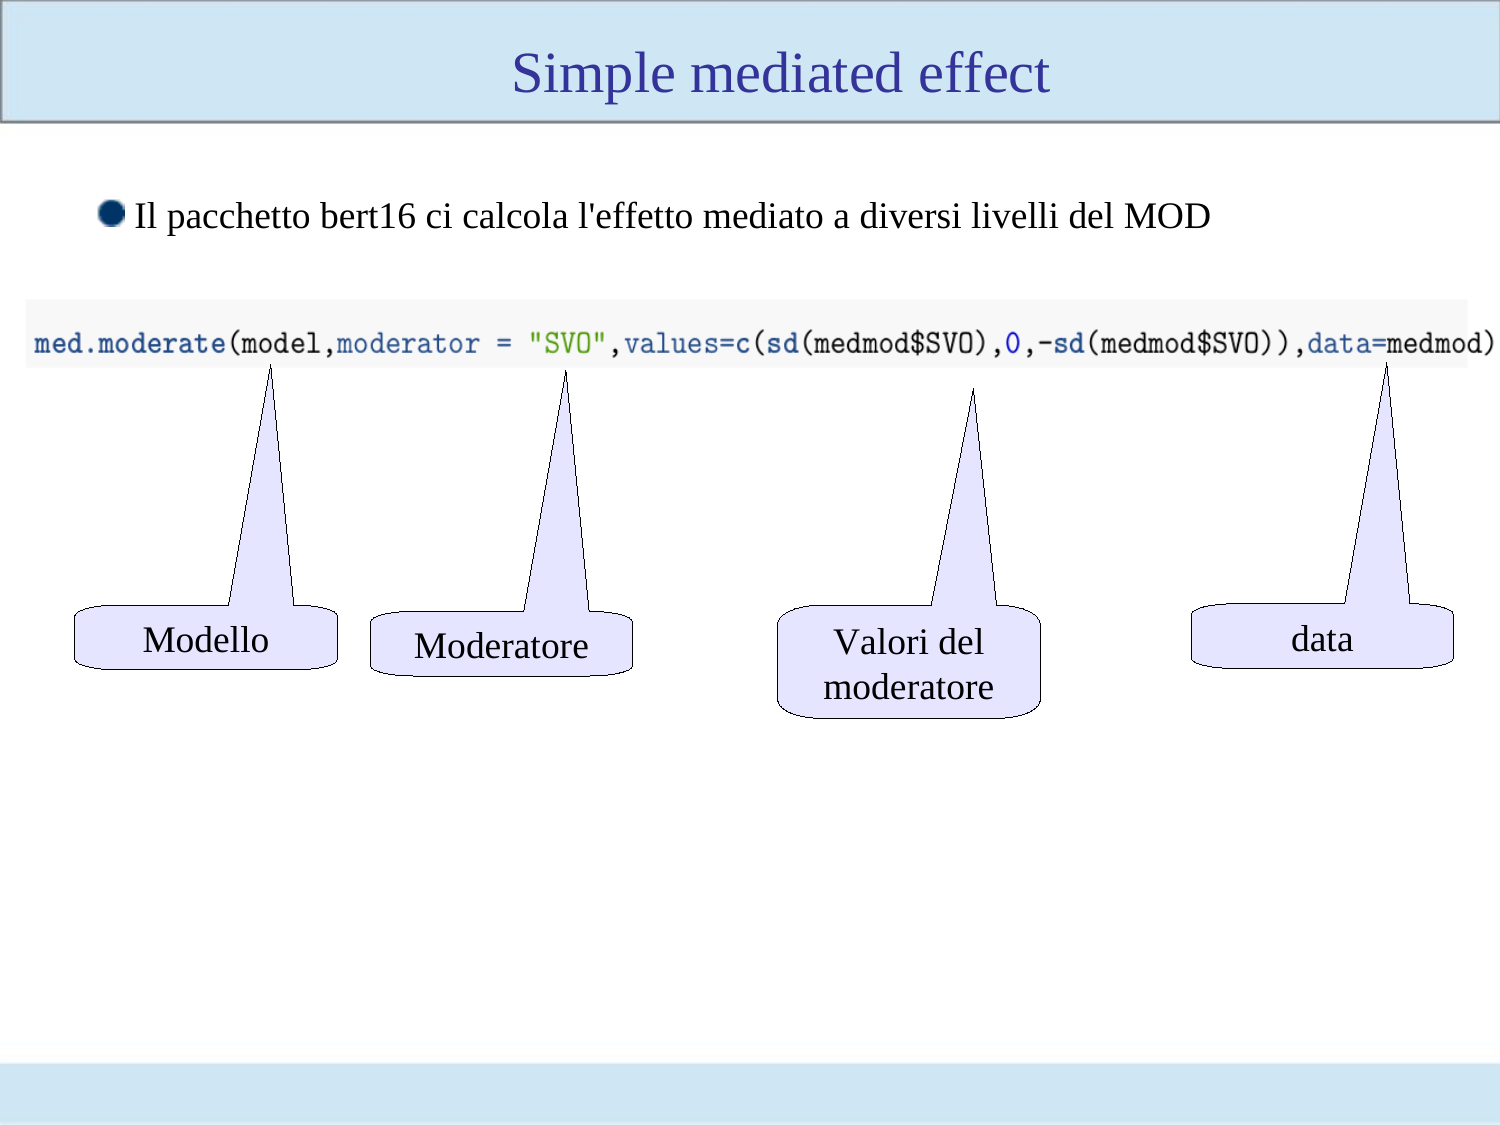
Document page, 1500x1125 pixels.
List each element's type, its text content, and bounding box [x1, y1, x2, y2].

title Simple mediated effect [249, 21, 1313, 117]
text_box Modello [74, 364, 338, 670]
text_box Il pacchetto bert16 ci calcola l'effetto mediato a diversi livelli del MOD [79, 148, 1500, 245]
picture [94, 196, 125, 227]
text_box data [1191, 362, 1454, 669]
text_box Moderatore [370, 370, 633, 677]
picture [0, 0, 1500, 1125]
text_box Valori del moderatore [777, 388, 1041, 719]
